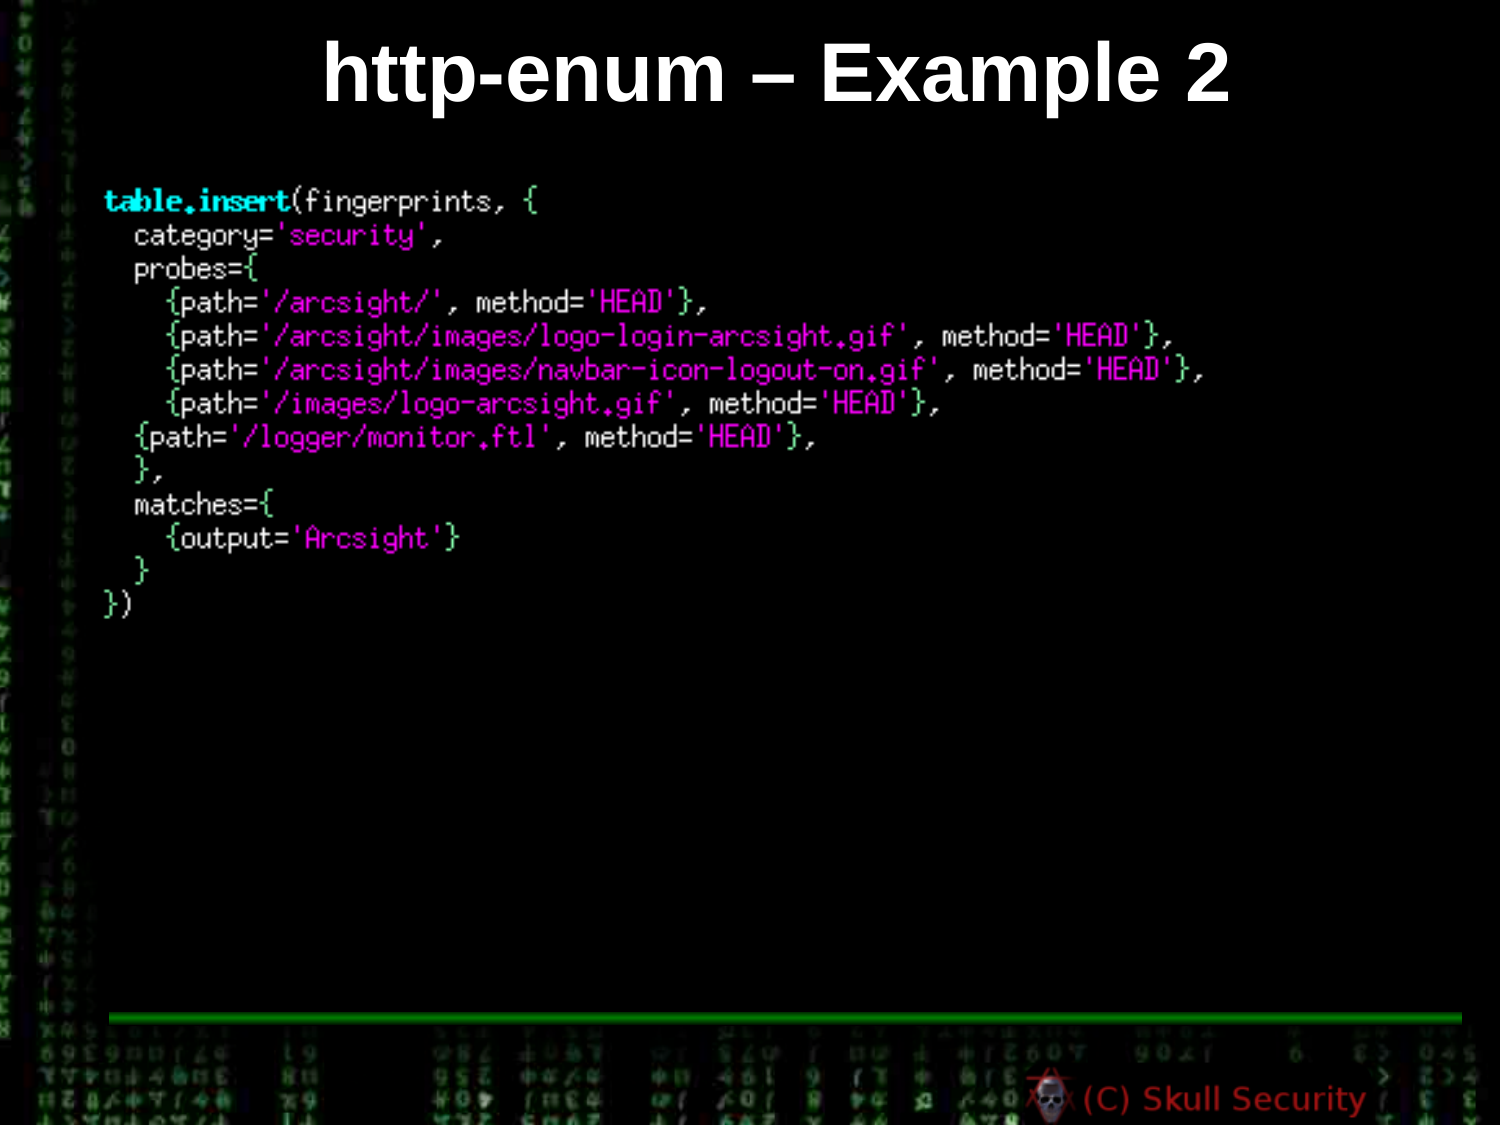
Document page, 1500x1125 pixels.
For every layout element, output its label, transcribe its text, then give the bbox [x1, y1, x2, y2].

title http-enum – Example 2 [103, 5, 1450, 131]
picture [0, 0, 1500, 1125]
